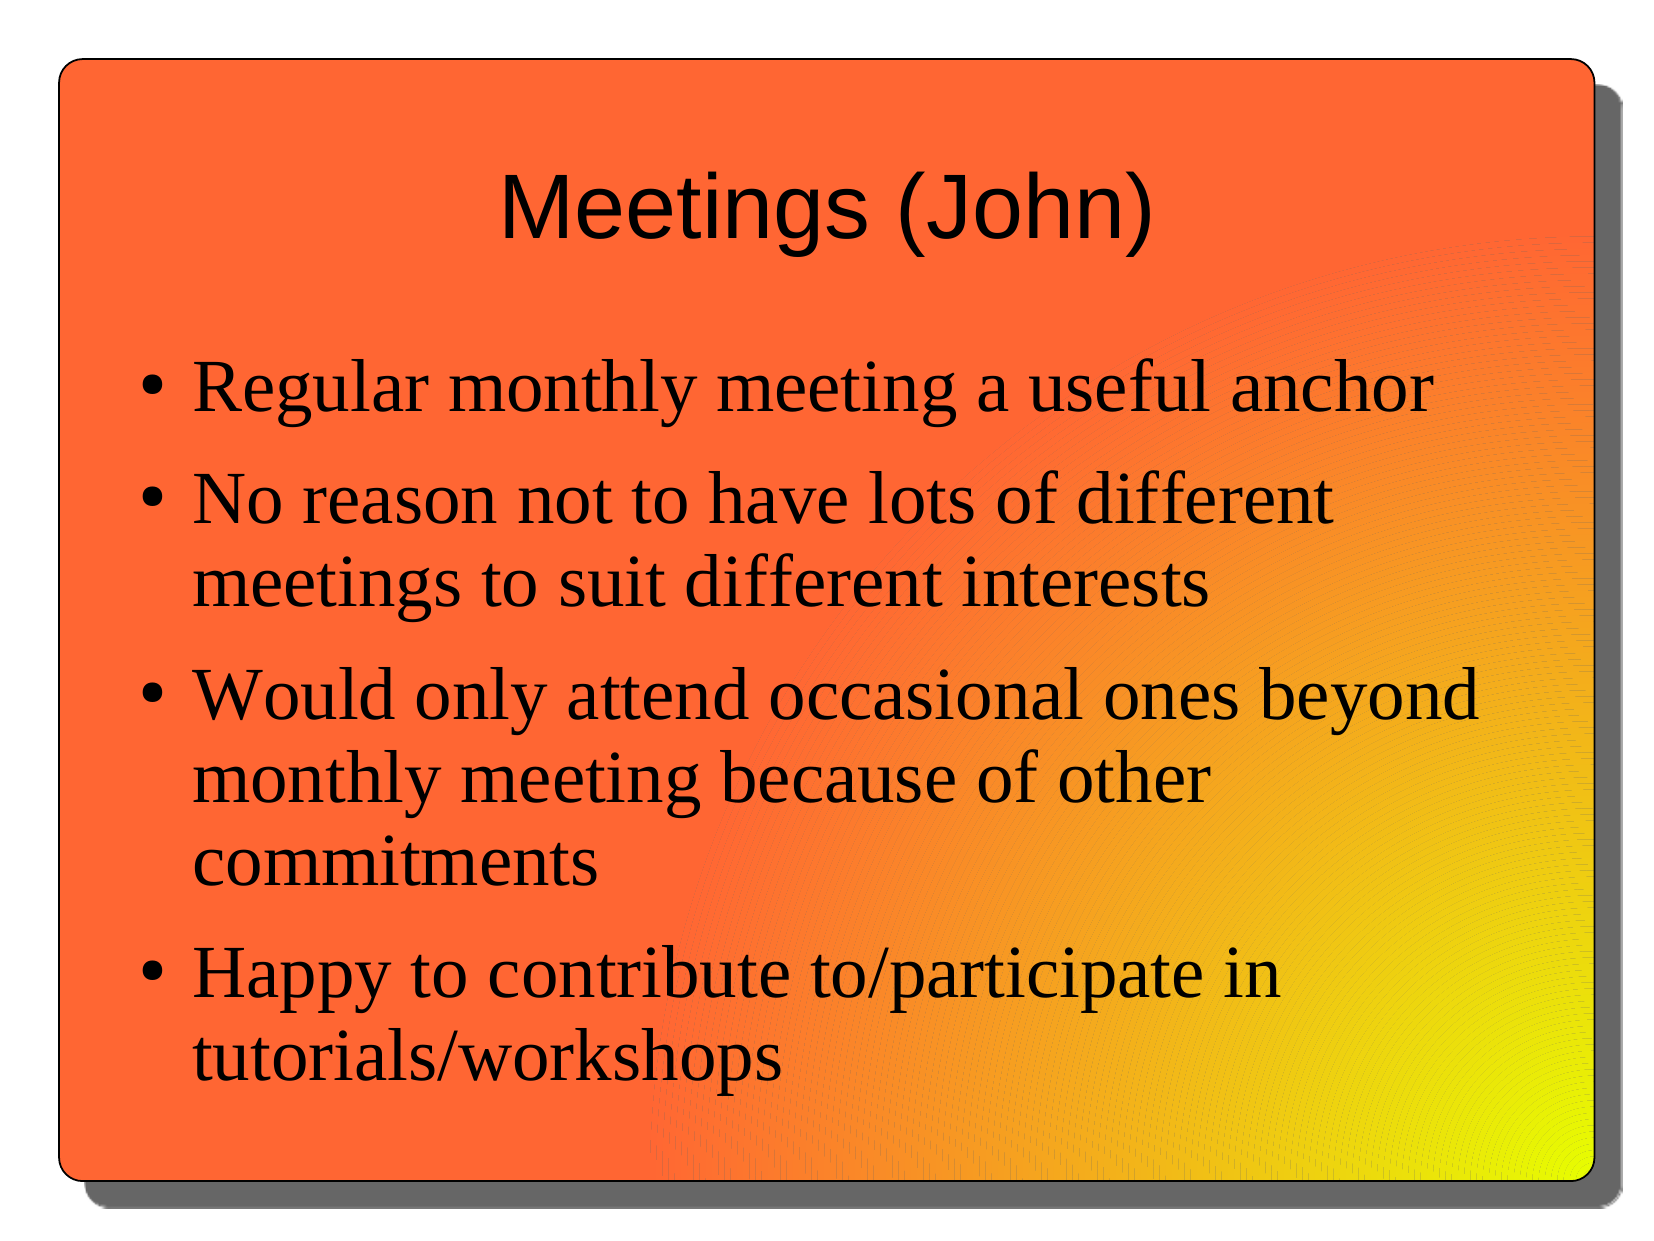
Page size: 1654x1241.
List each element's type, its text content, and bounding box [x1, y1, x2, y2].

list Regular monthly meeting a useful anchor No reason not to have lots of different meetings to suit different interests Would only attend occasional ones beyond monthly meeting because of other commitments Happy to contribute to/participate in tutorials/workshops [121, 344, 1534, 1112]
title Meetings (John) [121, 110, 1534, 303]
